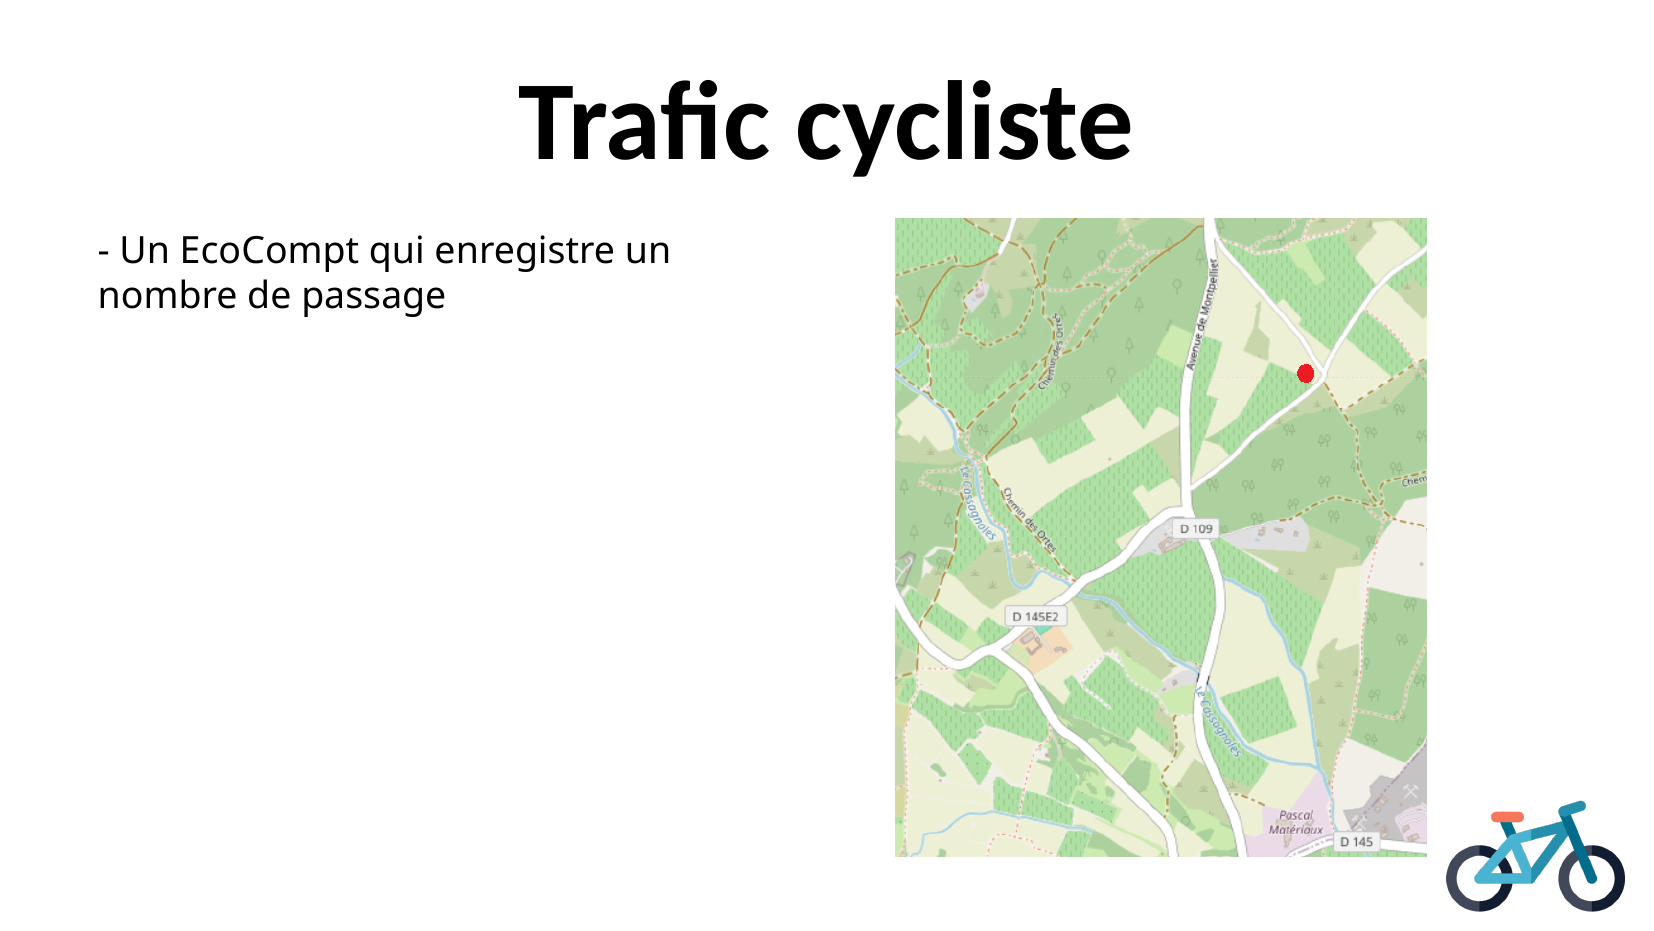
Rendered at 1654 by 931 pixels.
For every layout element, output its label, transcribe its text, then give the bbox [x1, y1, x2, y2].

picture [895, 218, 1427, 857]
text_box - Un EcoCompt qui enregistre un nombre de passage [82, 218, 827, 325]
picture [1446, 767, 1625, 931]
title Trafic cycliste [82, 37, 1571, 193]
